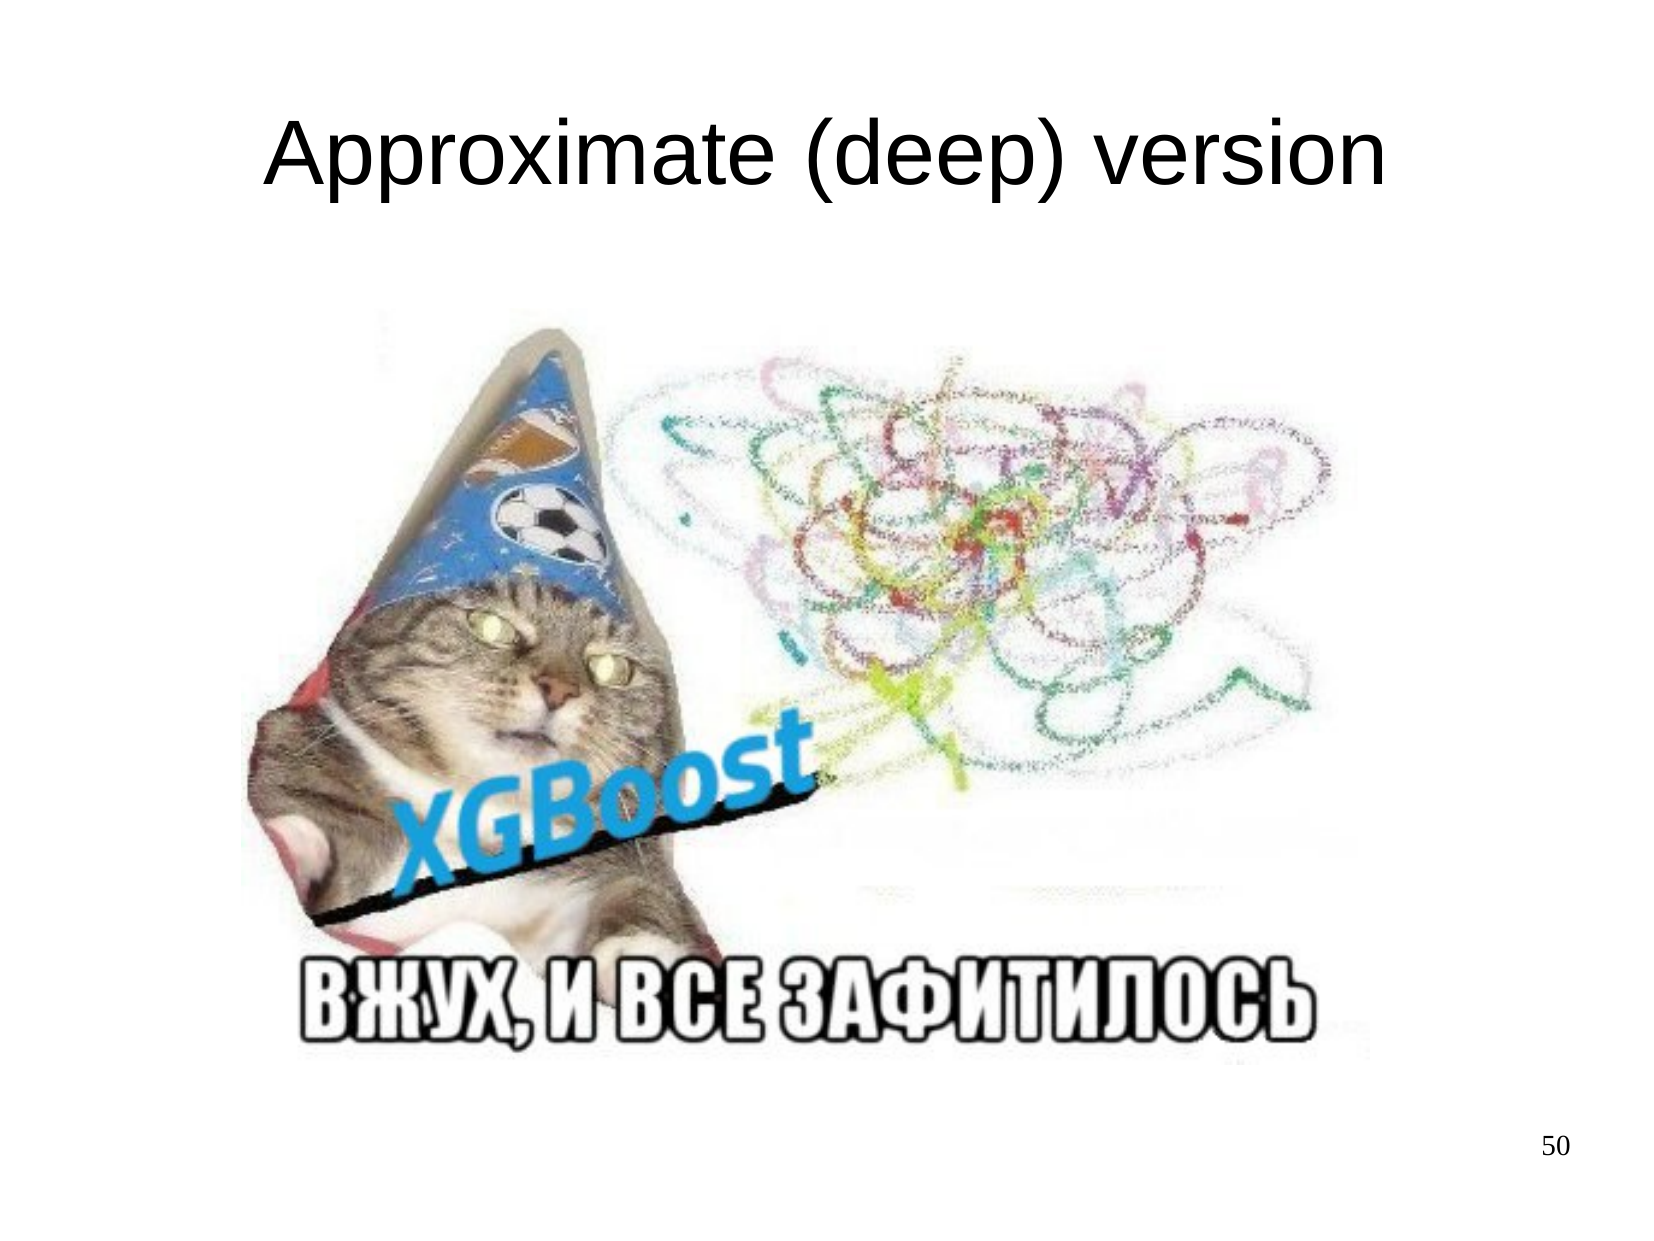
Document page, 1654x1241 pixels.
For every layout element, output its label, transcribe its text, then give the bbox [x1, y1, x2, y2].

title Approximate (deep) version [82, 49, 1571, 257]
picture [241, 308, 1370, 1065]
